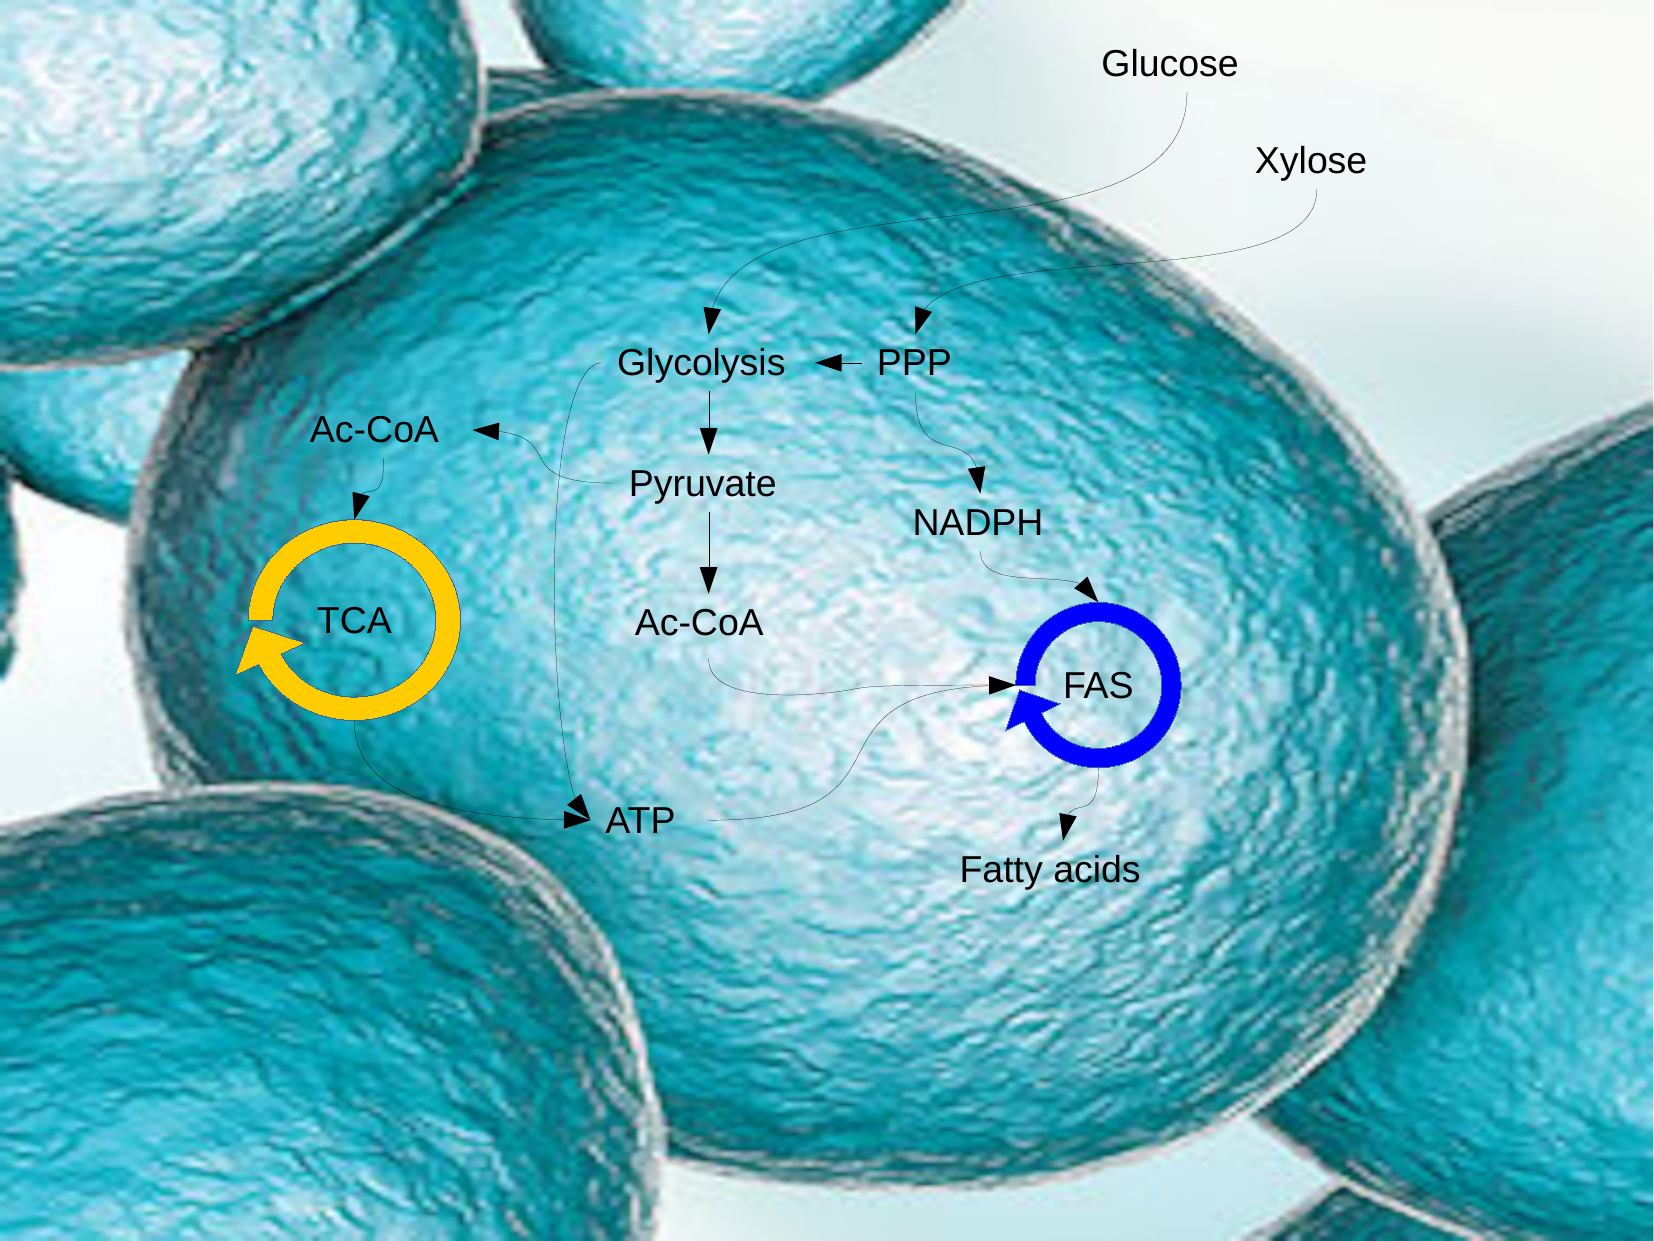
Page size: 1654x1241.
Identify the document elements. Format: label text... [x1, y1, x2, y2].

text_box NADPH [897, 493, 1063, 551]
text_box Ac-CoA [620, 593, 798, 660]
text_box Glycolysis [602, 334, 815, 392]
picture [0, 0, 1654, 1241]
text_box TCA [235, 519, 461, 721]
text_box Fatty acids [944, 840, 1182, 898]
text_box Ac-CoA [295, 401, 473, 459]
text_box Glucose [1086, 35, 1288, 93]
text_box ATP [590, 791, 709, 849]
text_box Pyruvate [614, 454, 804, 512]
text_box Xylose [1240, 132, 1394, 189]
text_box PPP [862, 334, 969, 392]
text_box FAS [1005, 602, 1182, 768]
